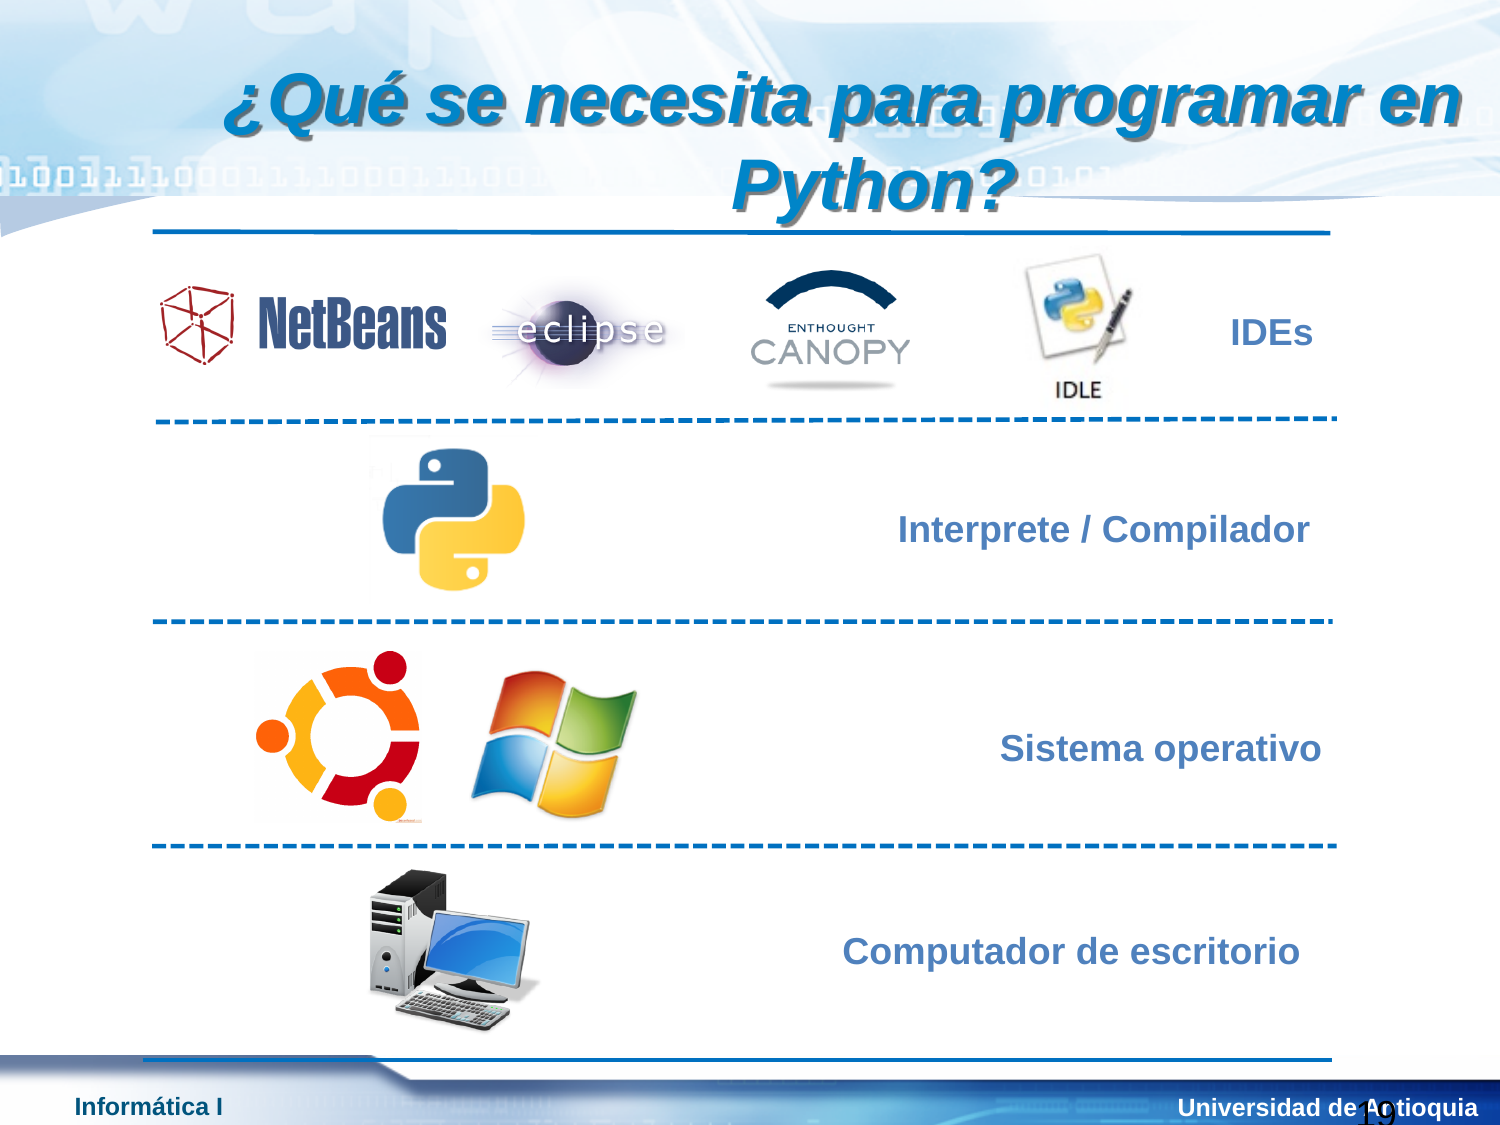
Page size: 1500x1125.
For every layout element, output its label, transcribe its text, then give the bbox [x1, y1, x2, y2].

picture [369, 435, 538, 604]
text_box Computador de escritorio [827, 919, 1316, 980]
title ¿Qué se necesita para programar en Python? [167, 44, 1500, 232]
picture [469, 668, 641, 823]
picture [1012, 245, 1150, 412]
picture [0, 1055, 1500, 1125]
picture [254, 651, 422, 823]
picture [365, 860, 546, 1041]
picture [0, 0, 1500, 196]
picture [478, 276, 685, 389]
slide_number <número> [1340, 1082, 1500, 1125]
picture [160, 286, 446, 365]
picture [751, 270, 910, 392]
text_box Sistema operativo [984, 716, 1338, 777]
text_box Interprete / Compilador [883, 497, 1326, 558]
picture [1332, 1105, 1337, 1114]
text_box IDEs [1215, 300, 1329, 361]
